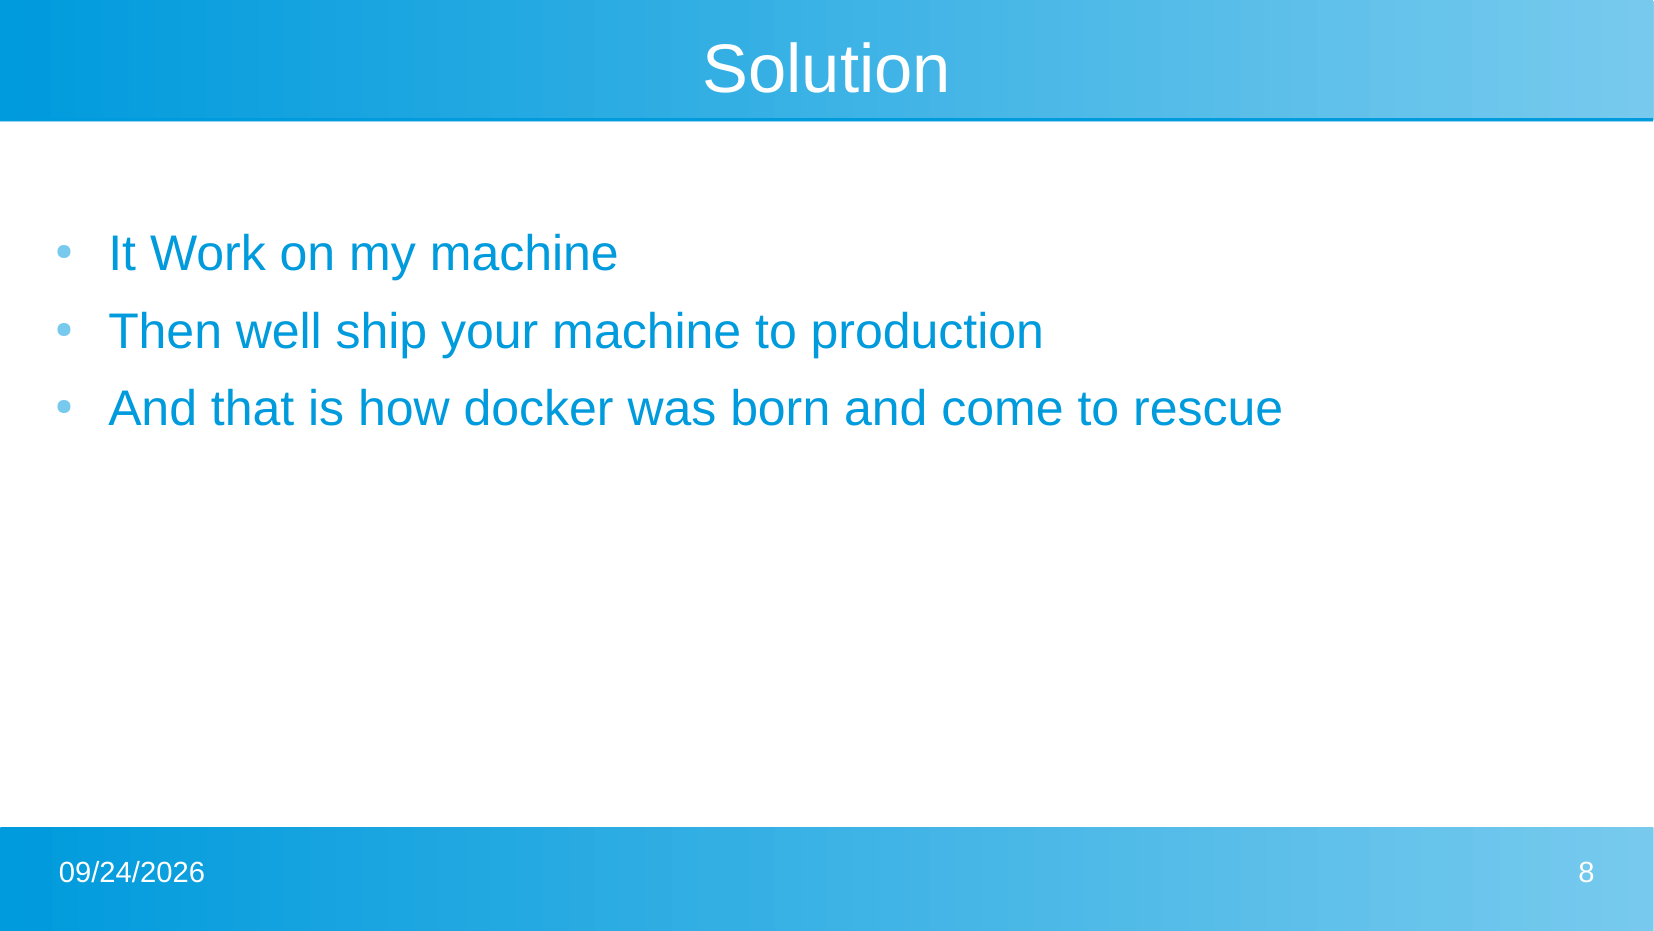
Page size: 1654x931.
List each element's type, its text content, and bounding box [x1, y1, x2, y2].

title Solution [59, 29, 1595, 108]
list It Work on my machine Then well ship your machine to production And that is how docker was born and come to rescue [37, 225, 1573, 816]
